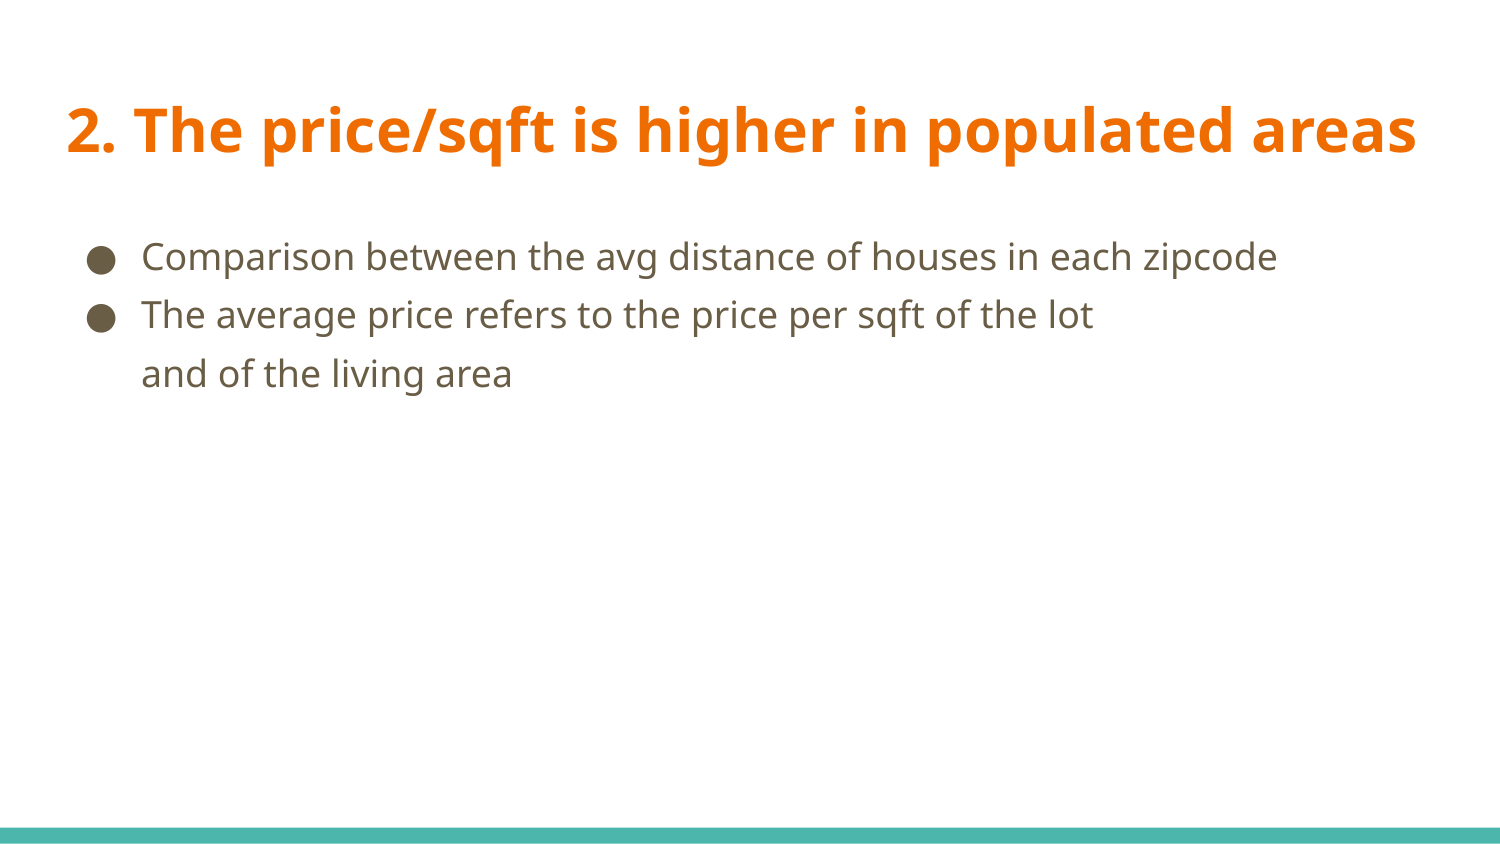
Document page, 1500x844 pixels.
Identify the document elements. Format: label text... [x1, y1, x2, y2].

list Comparison between the avg distance of houses in each zipcode The average price refers to the price per sqft of the lot and of the living area [51, 207, 1449, 750]
title 2. The price/sqft is higher in populated areas [51, 72, 1449, 189]
